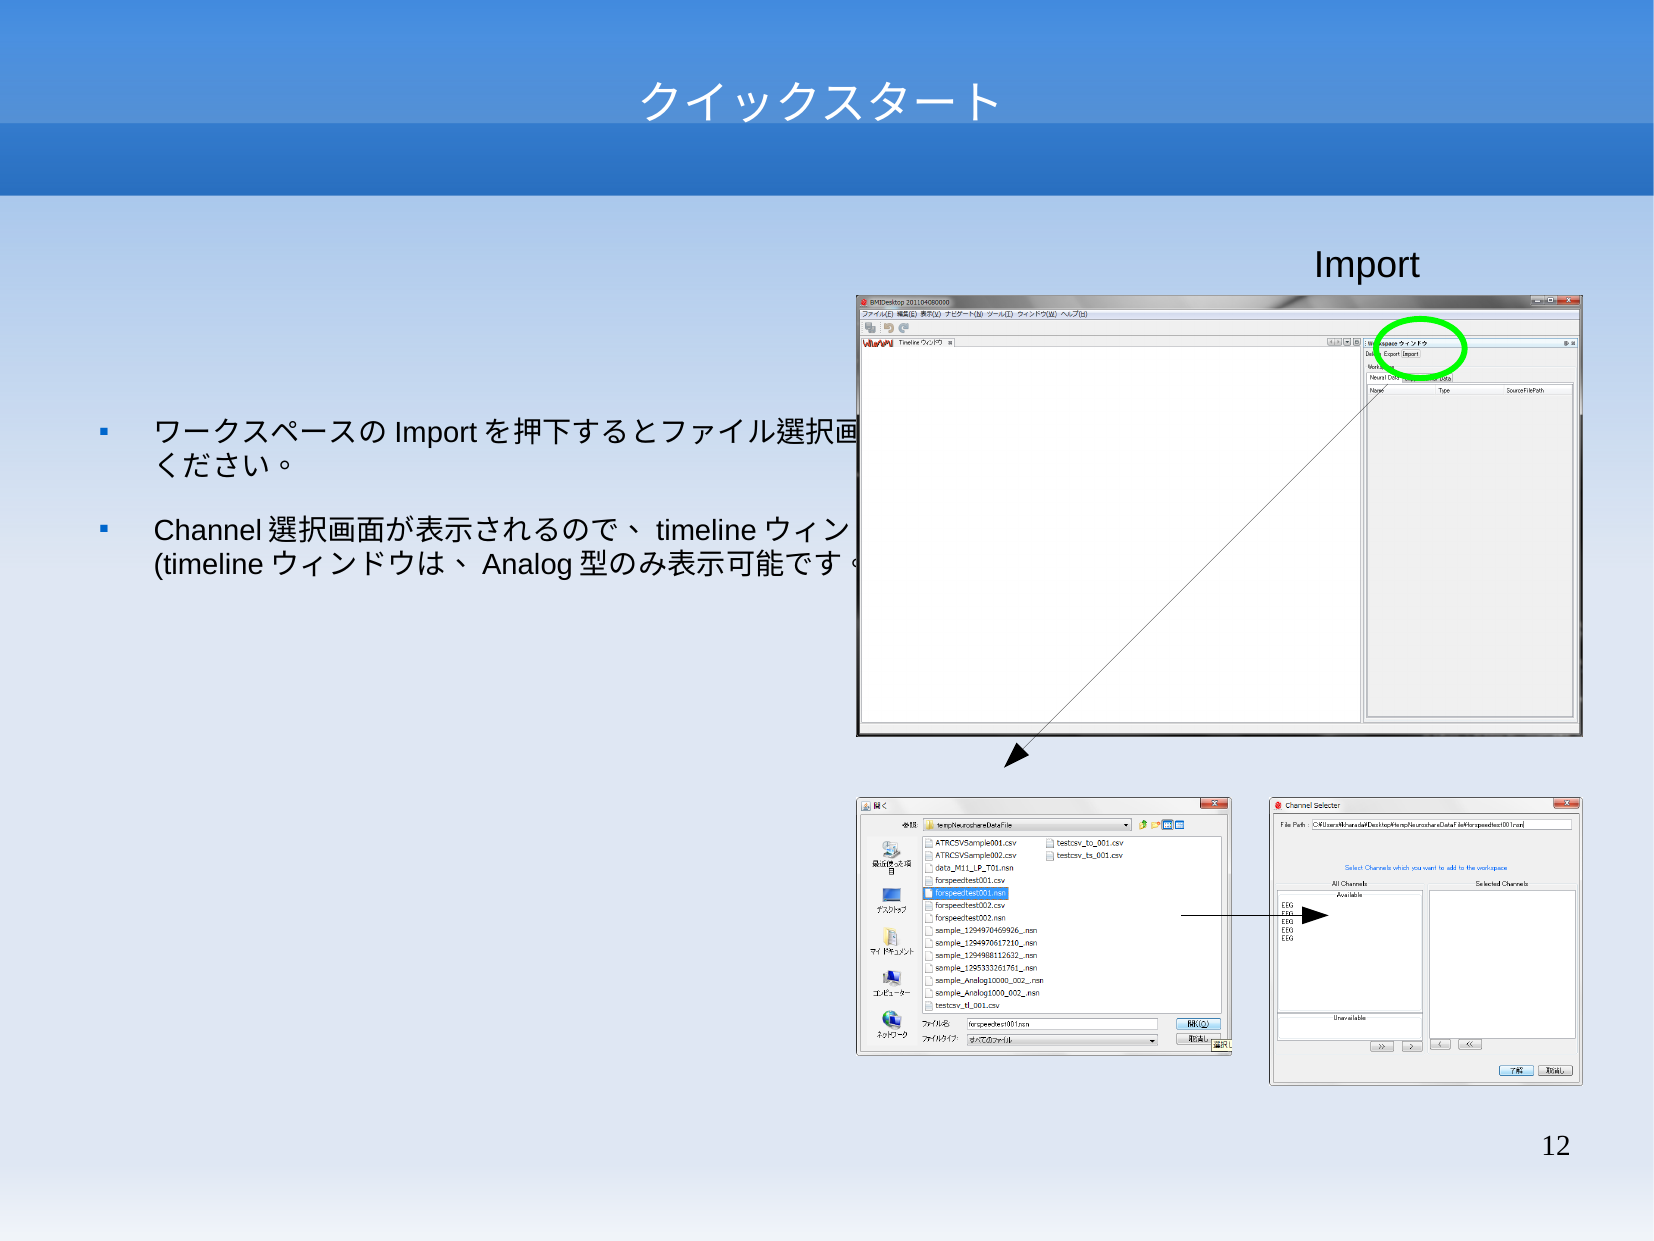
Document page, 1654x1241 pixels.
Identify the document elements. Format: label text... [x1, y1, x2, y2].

picture [0, 0, 1654, 1241]
list ワークスペースのImportを押下するとファイル選択画面が表示されるので、任意のNeuroshareを選択してください。 Channel選択画面が表示されるので、timelineウィンドウに表示させたいChannelを選択してください。(timelineウィンドウは、Analog型のみ表示可能です。) [82, 290, 809, 1109]
text_box Import [1299, 236, 1436, 294]
title クイックスタート [76, 0, 1565, 208]
